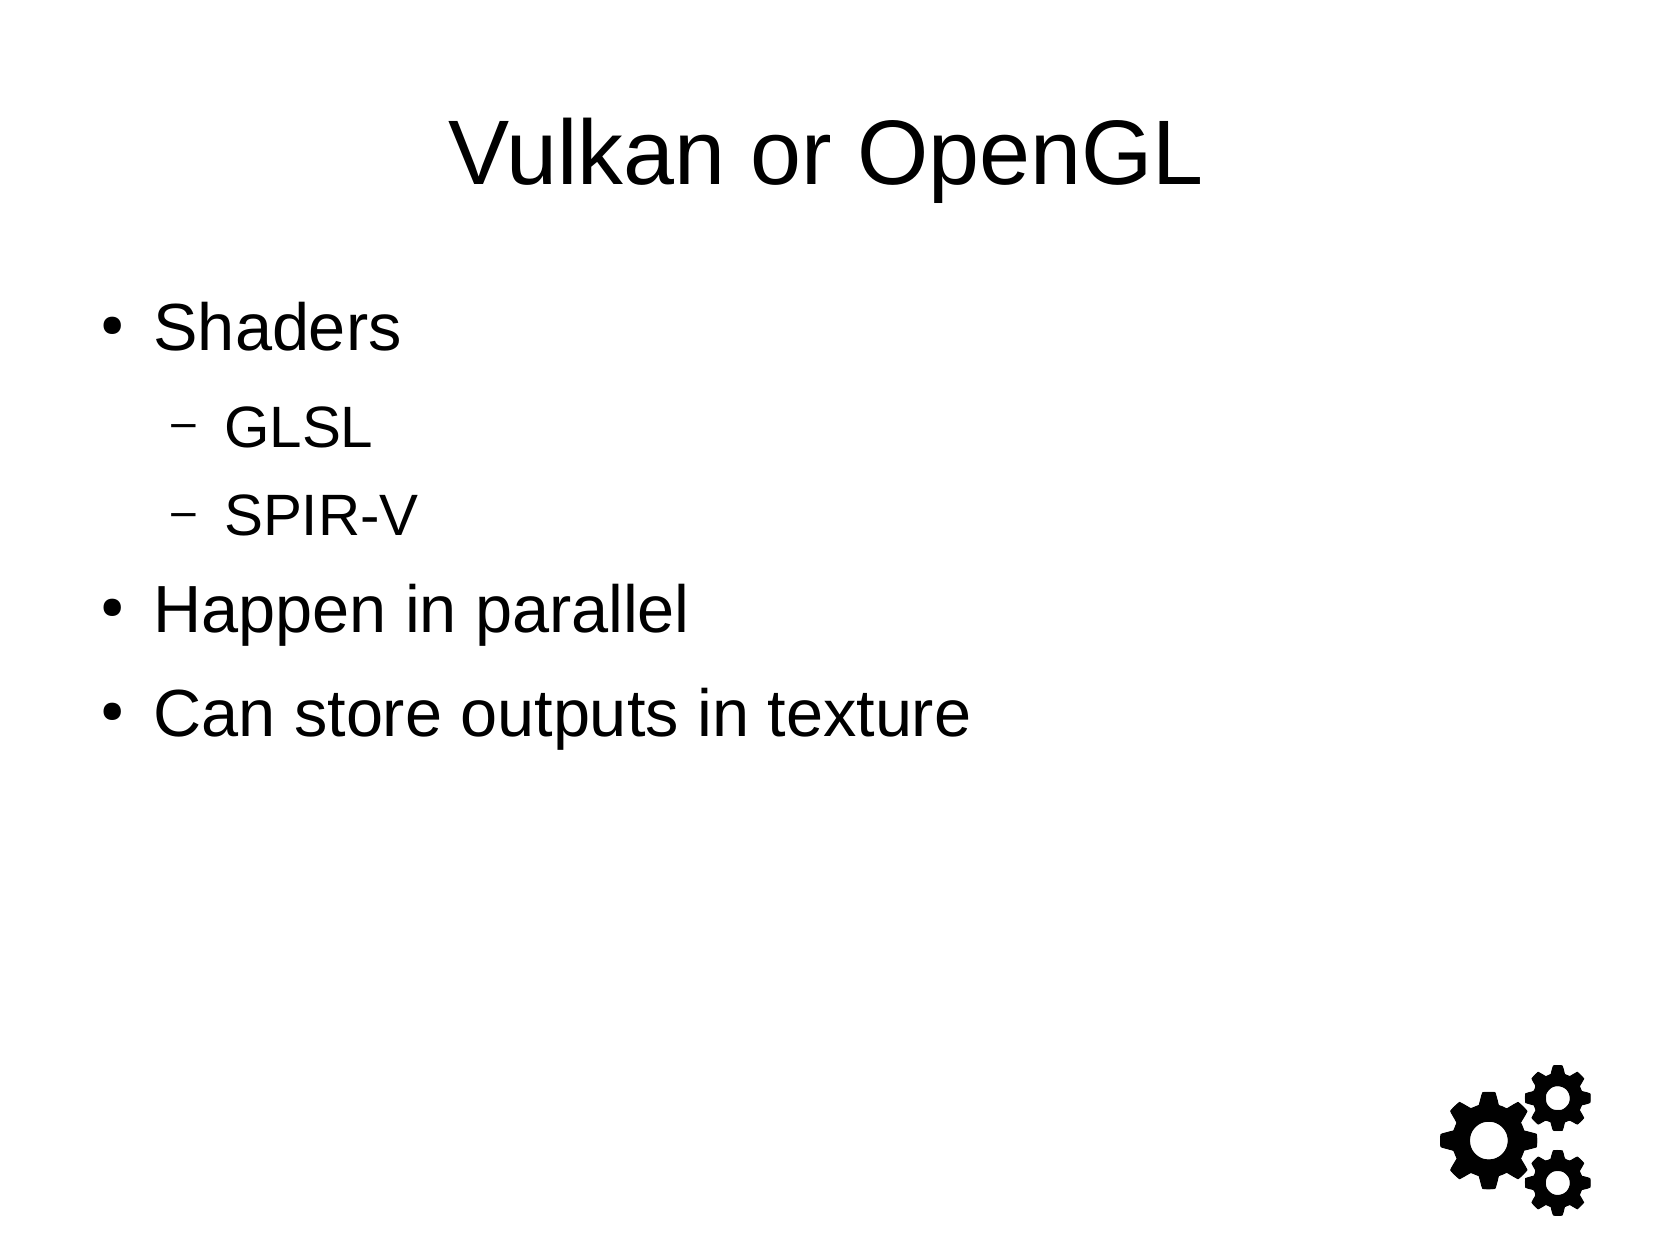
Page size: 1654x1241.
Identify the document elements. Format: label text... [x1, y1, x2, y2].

title Vulkan or OpenGL [82, 49, 1571, 257]
list Shaders GLSL SPIR-V Happen in parallel Can store outputs in texture [82, 290, 1571, 1010]
picture [1440, 1065, 1591, 1216]
